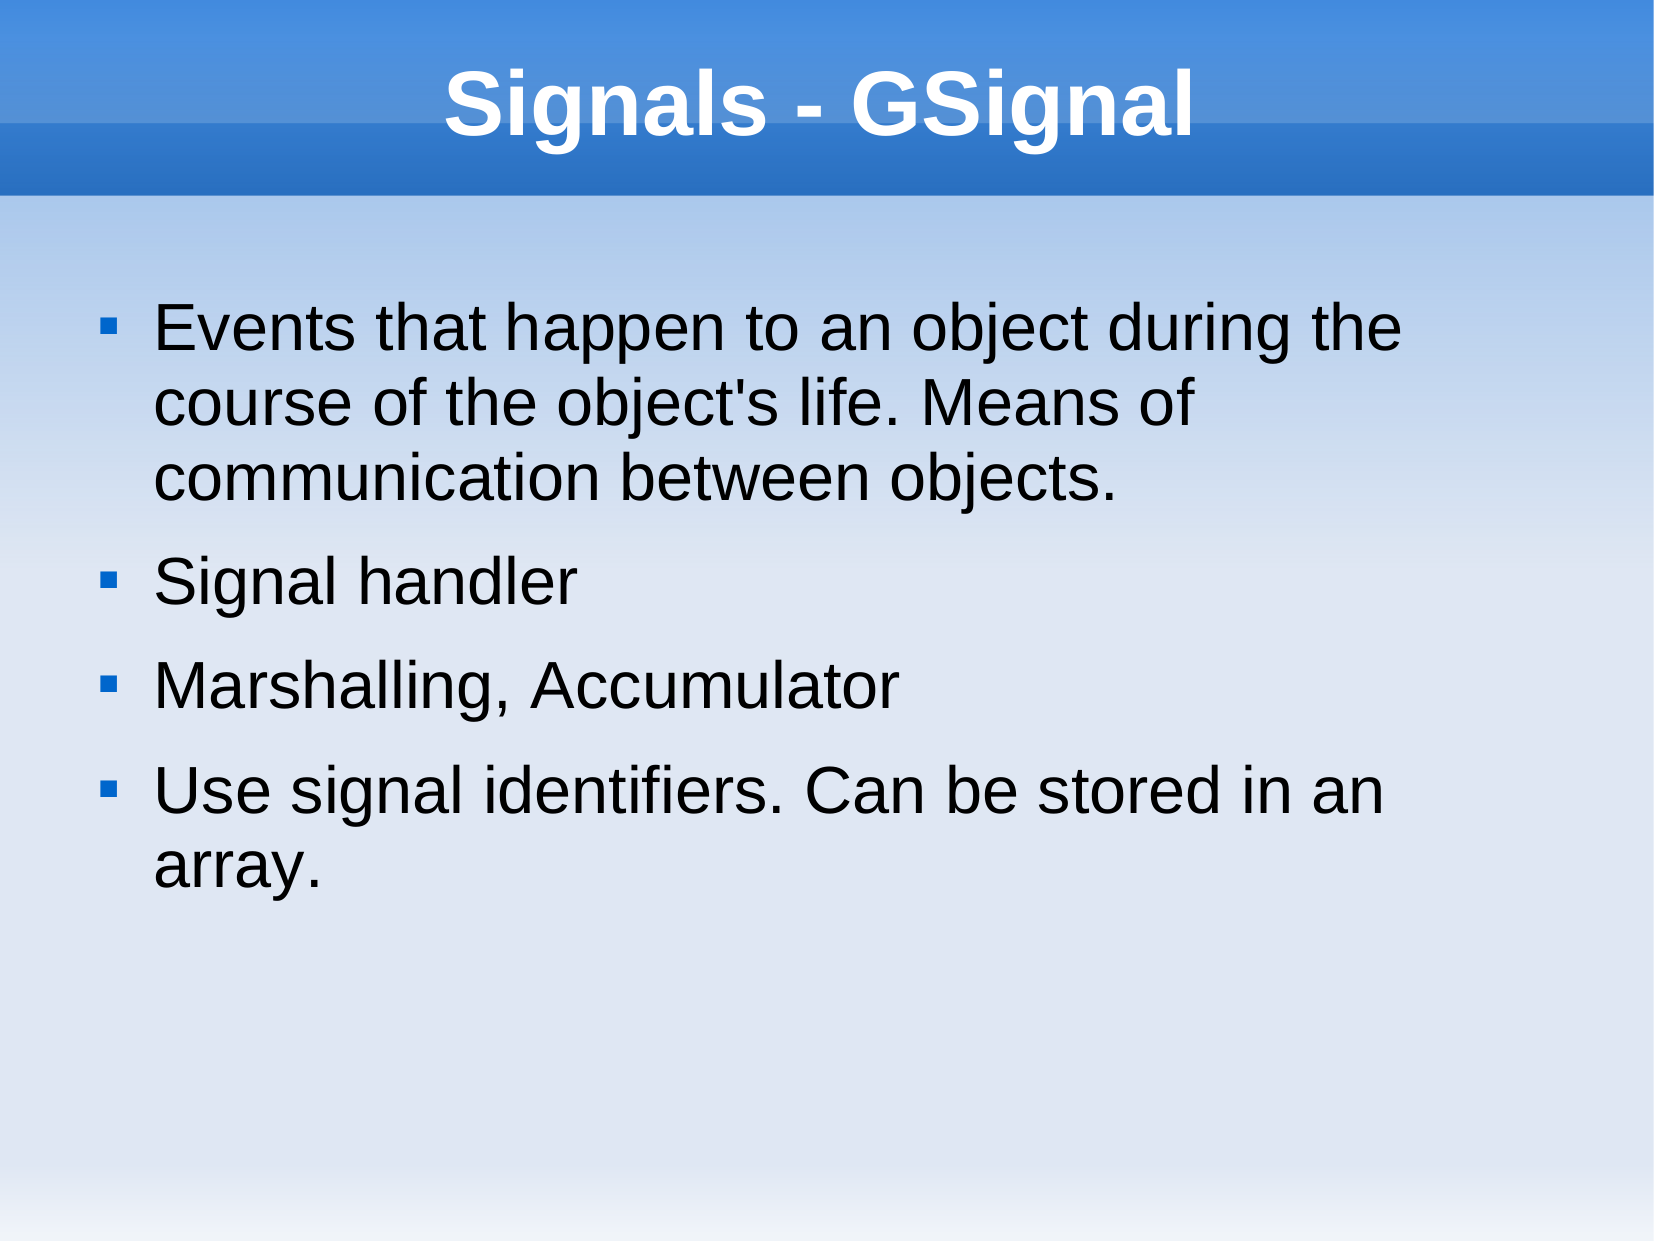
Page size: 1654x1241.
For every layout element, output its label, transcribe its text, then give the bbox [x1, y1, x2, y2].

title Signals - GSignal [76, 7, 1565, 200]
list Events that happen to an object during the course of the object's life. Means of communication between objects. Signal handler Marshalling, Accumulator Use signal identifiers. Can be stored in an array. [82, 290, 1571, 1094]
picture [0, 0, 1654, 1241]
